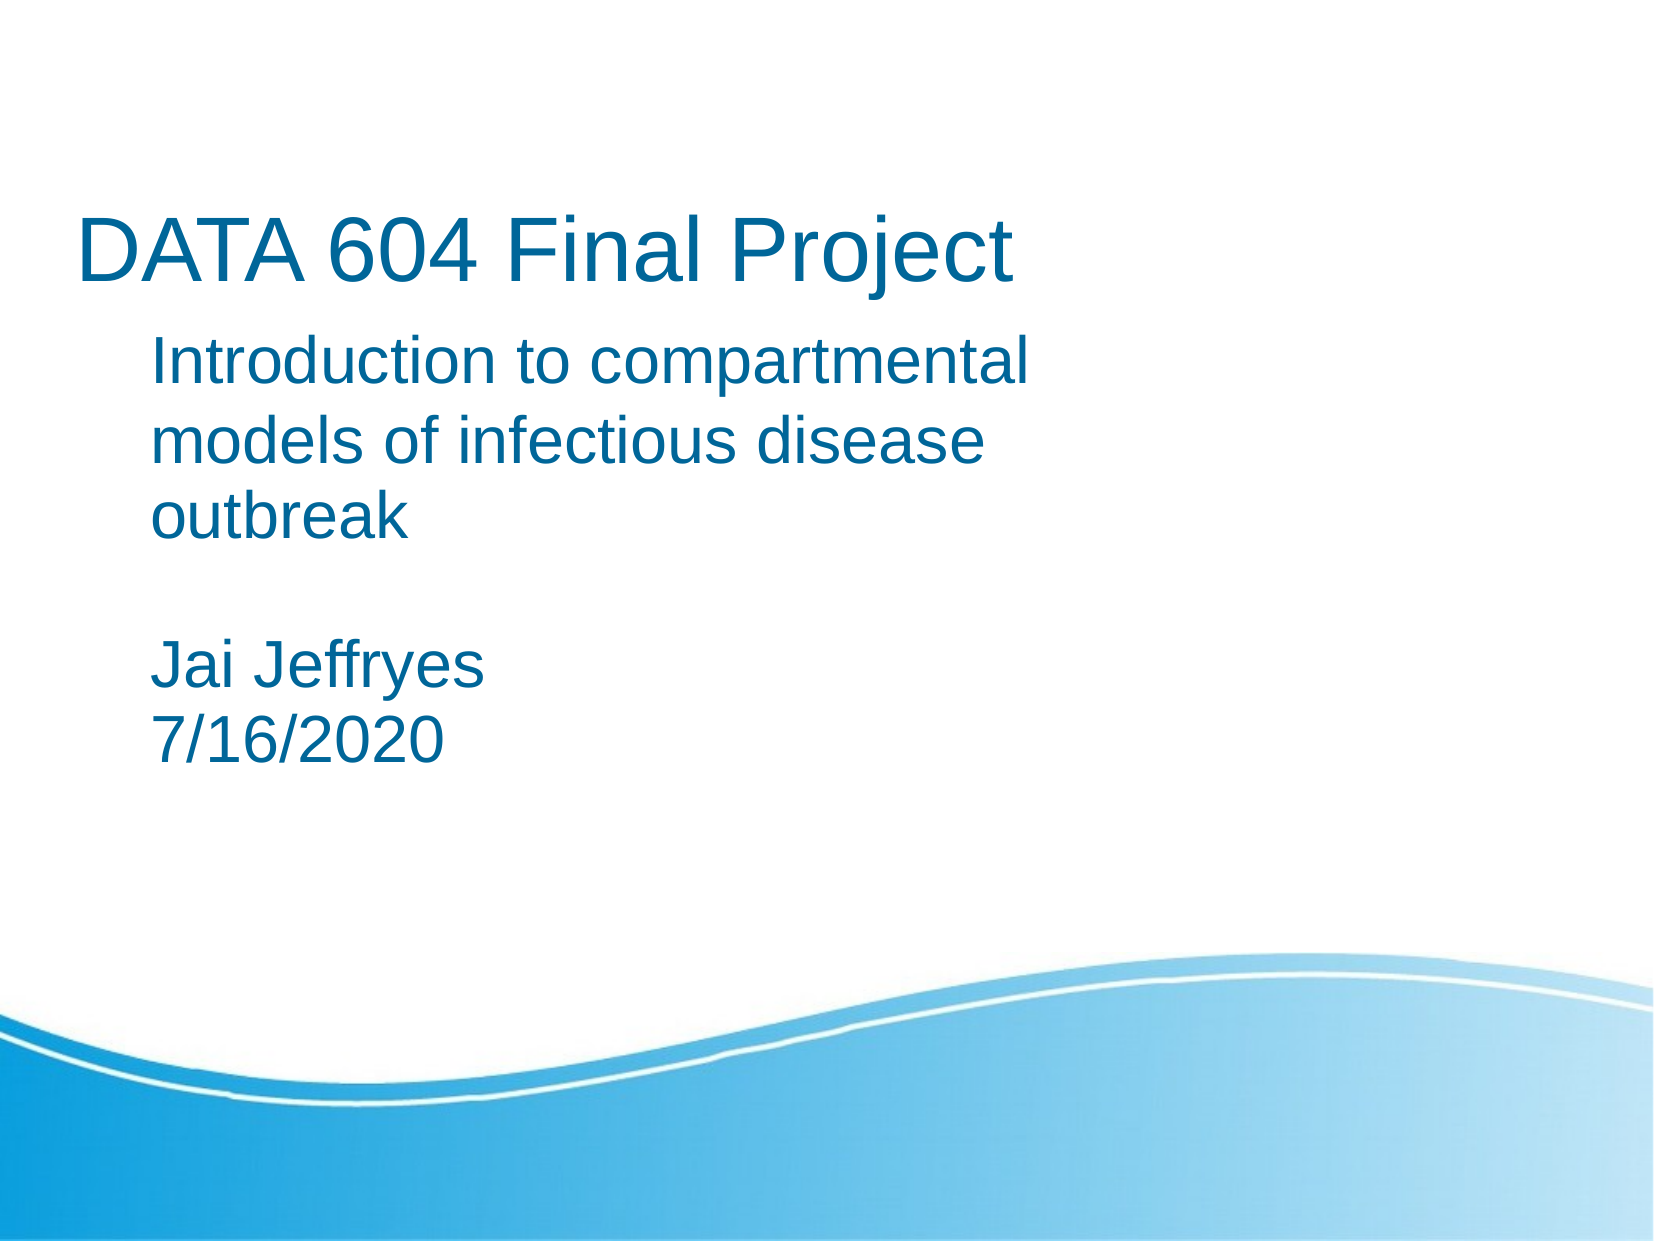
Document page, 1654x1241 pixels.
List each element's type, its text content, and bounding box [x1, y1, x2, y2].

picture [0, 952, 1654, 1241]
title DATA 604 Final Project Introduction to compartmental models of infectious disease outbreak Jai Jeffryes 7/16/2020 [0, 198, 1489, 777]
